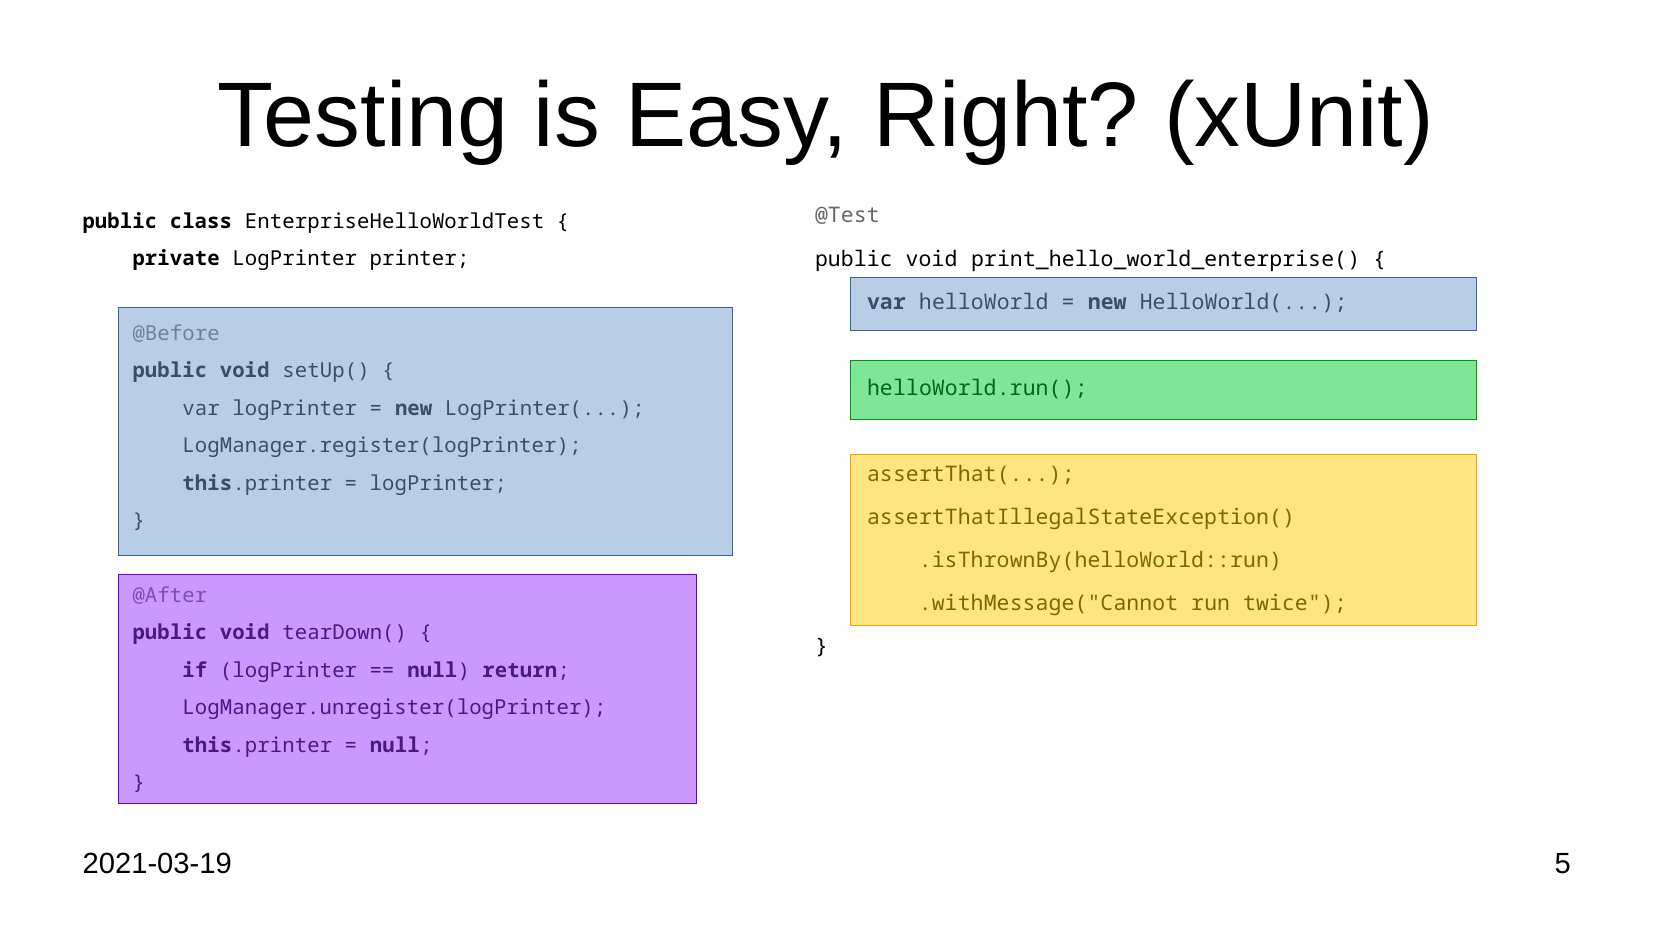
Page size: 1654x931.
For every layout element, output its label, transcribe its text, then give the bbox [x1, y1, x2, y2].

list @Test public void print_hello_world_enterprise() { var helloWorld = new HelloWorld(...); helloWorld.run(); assertThat(...); assertThatIllegalStateException() .isThrownBy(helloWorld::run) .withMessage("Cannot run twice"); } [814, 199, 1630, 668]
title Testing is Easy, Right? (xUnit) [82, 37, 1571, 193]
text_box [118, 307, 733, 556]
text_box [850, 277, 1477, 331]
list public class EnterpriseHelloWorldTest { private LogPrinter printer; @Before public void setUp() { var logPrinter = new LogPrinter(...); LogManager.register(logPrinter); this.printer = logPrinter; } @After public void tearDown() { if (logPrinter == null) return; LogManager.unregister(logPrinter); this.printer = null; } [82, 205, 768, 804]
text_box [850, 360, 1477, 420]
text_box [118, 574, 697, 804]
text_box [850, 454, 1477, 626]
